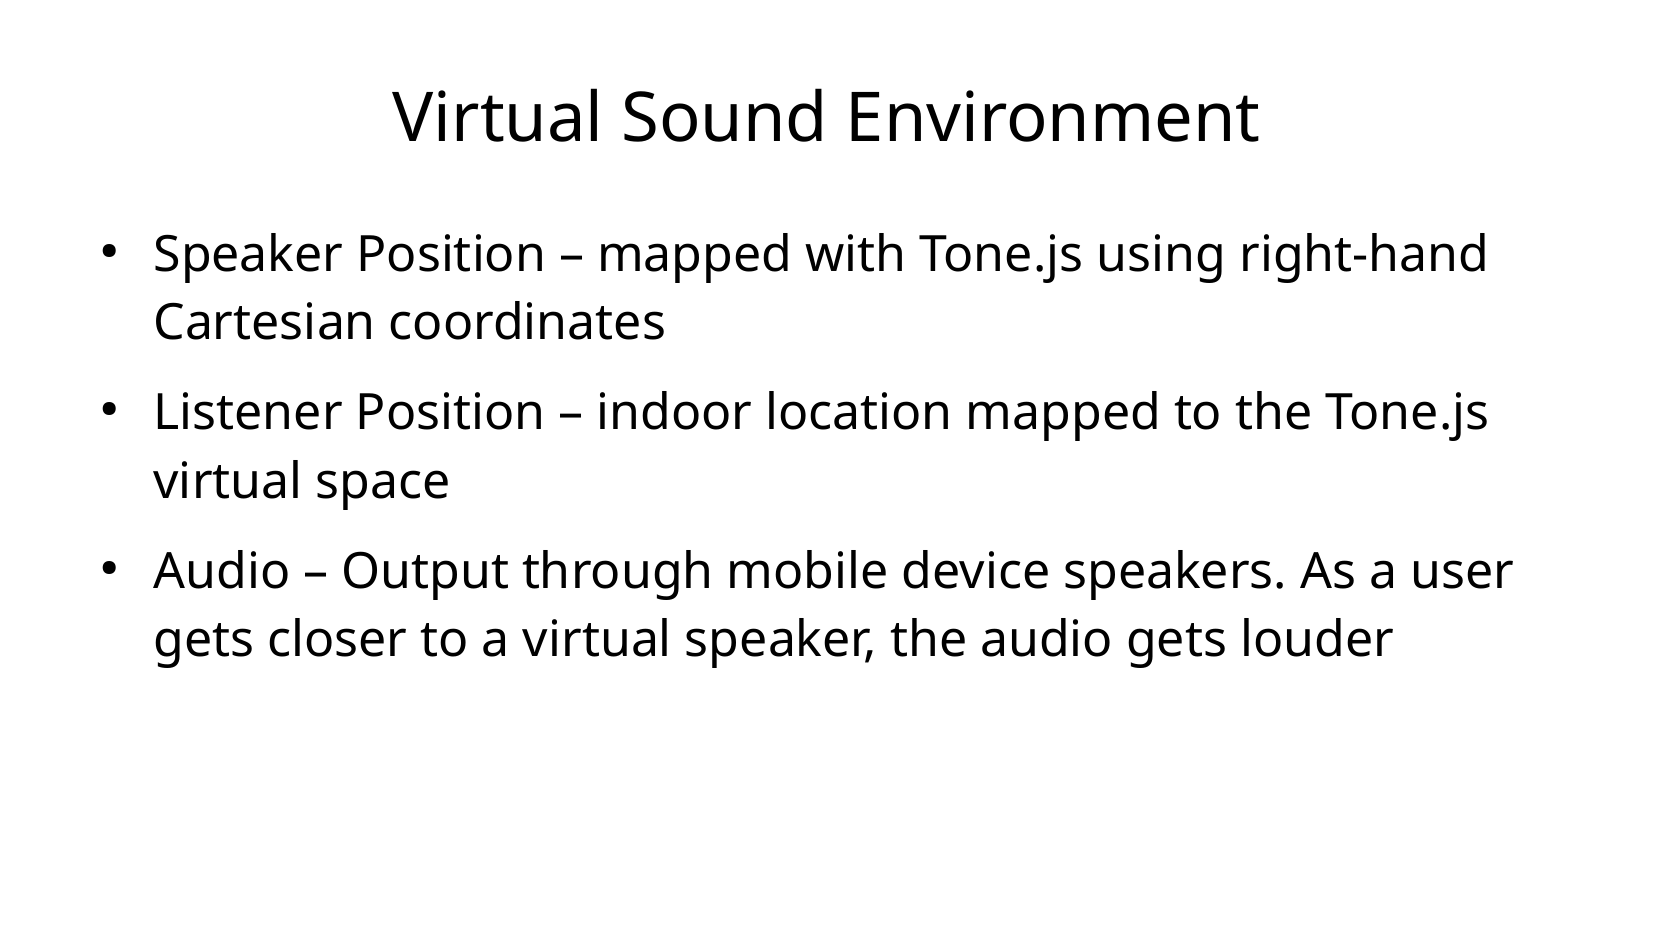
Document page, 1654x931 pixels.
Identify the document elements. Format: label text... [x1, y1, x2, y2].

title Virtual Sound Environment [82, 37, 1571, 193]
list Speaker Position – mapped with Tone.js using right-hand Cartesian coordinates Listener Position – indoor location mapped to the Tone.js virtual space Audio – Output through mobile device speakers. As a user gets closer to a virtual speaker, the audio gets louder [82, 217, 1571, 758]
